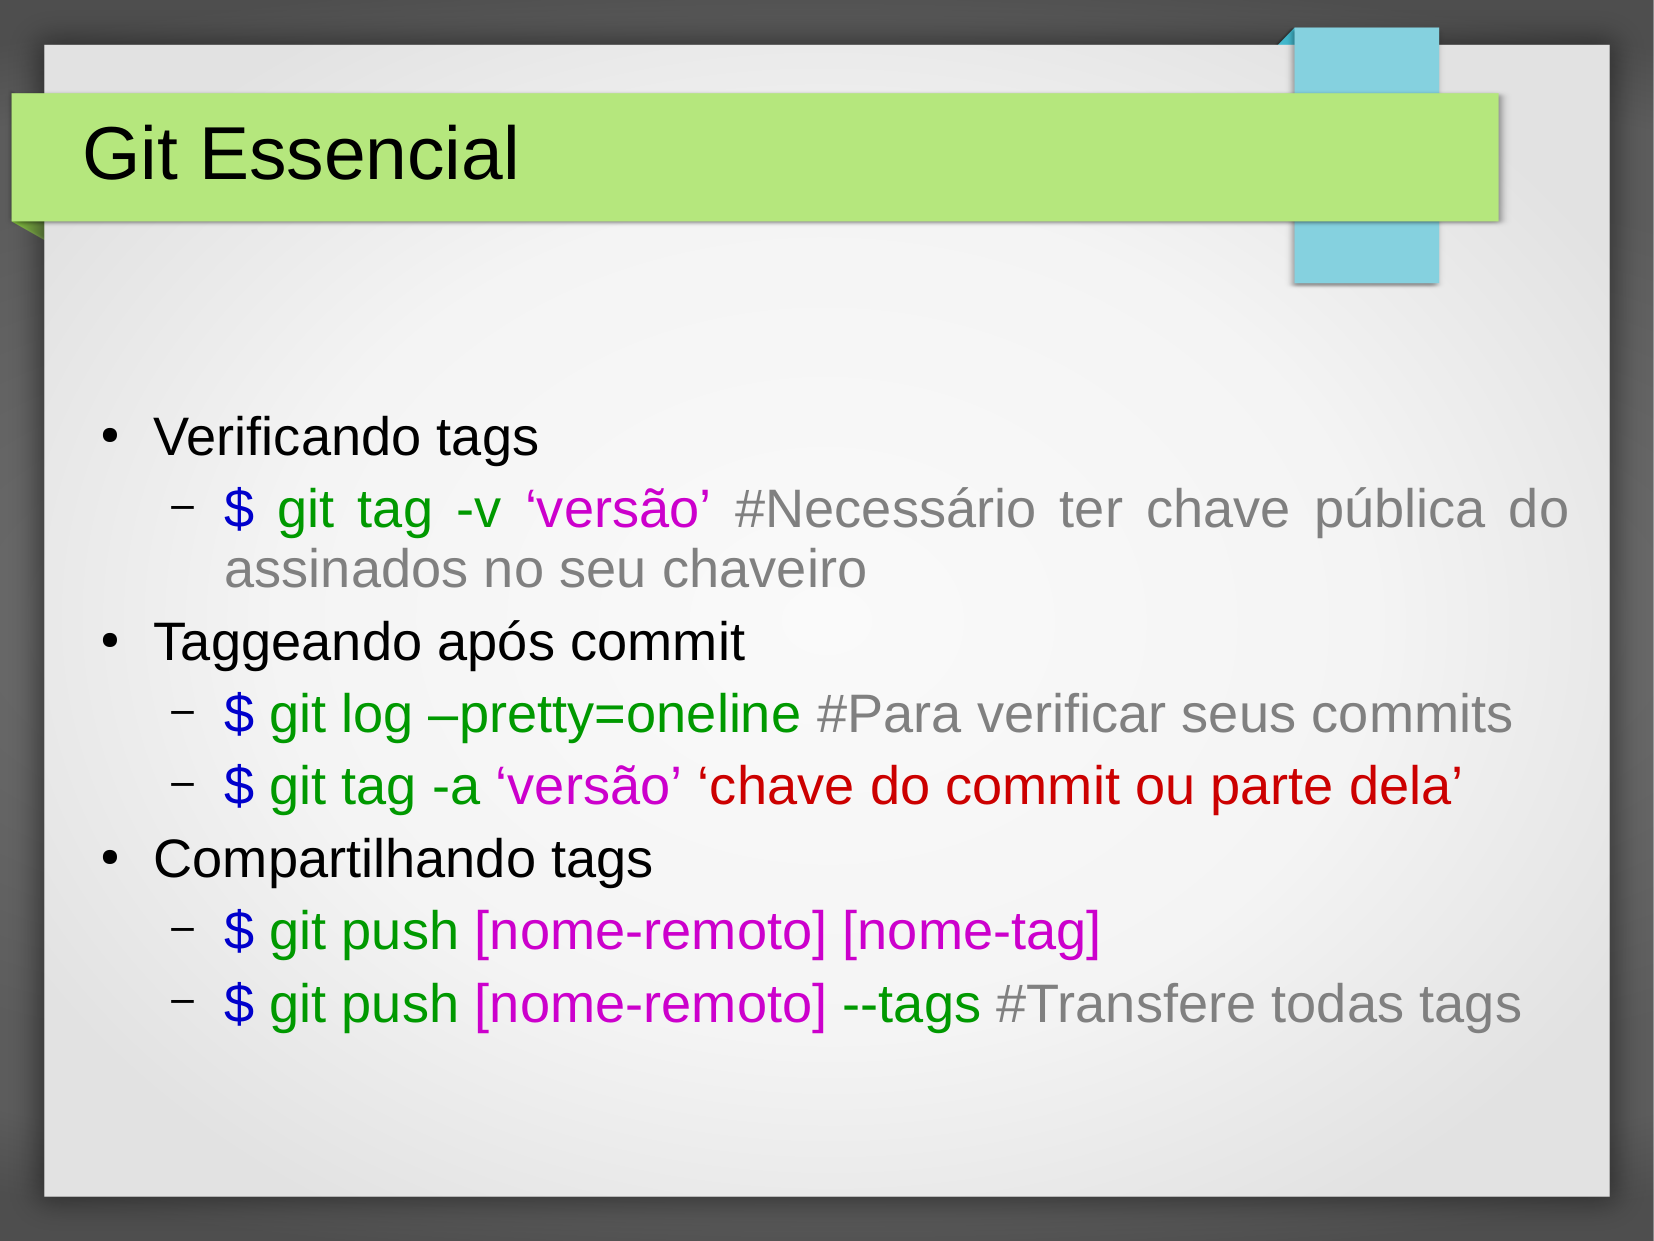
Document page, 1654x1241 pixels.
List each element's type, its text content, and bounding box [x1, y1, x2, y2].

title Git Essencial [82, 94, 1264, 213]
list Verificando tags $ git tag -v ‘versão’ #Necessário ter chave pública do assinados no seu chaveiro Taggeando após commit $ git log –pretty=oneline #Para verificar seus commits $ git tag -a ‘versão’ ‘chave do commit ou parte dela’ Compartilhando tags $ git push [nome-remoto] [nome-tag] $ git push [nome-remoto] --tags #Transfere todas tags [82, 360, 1571, 1080]
picture [0, 0, 1654, 1241]
